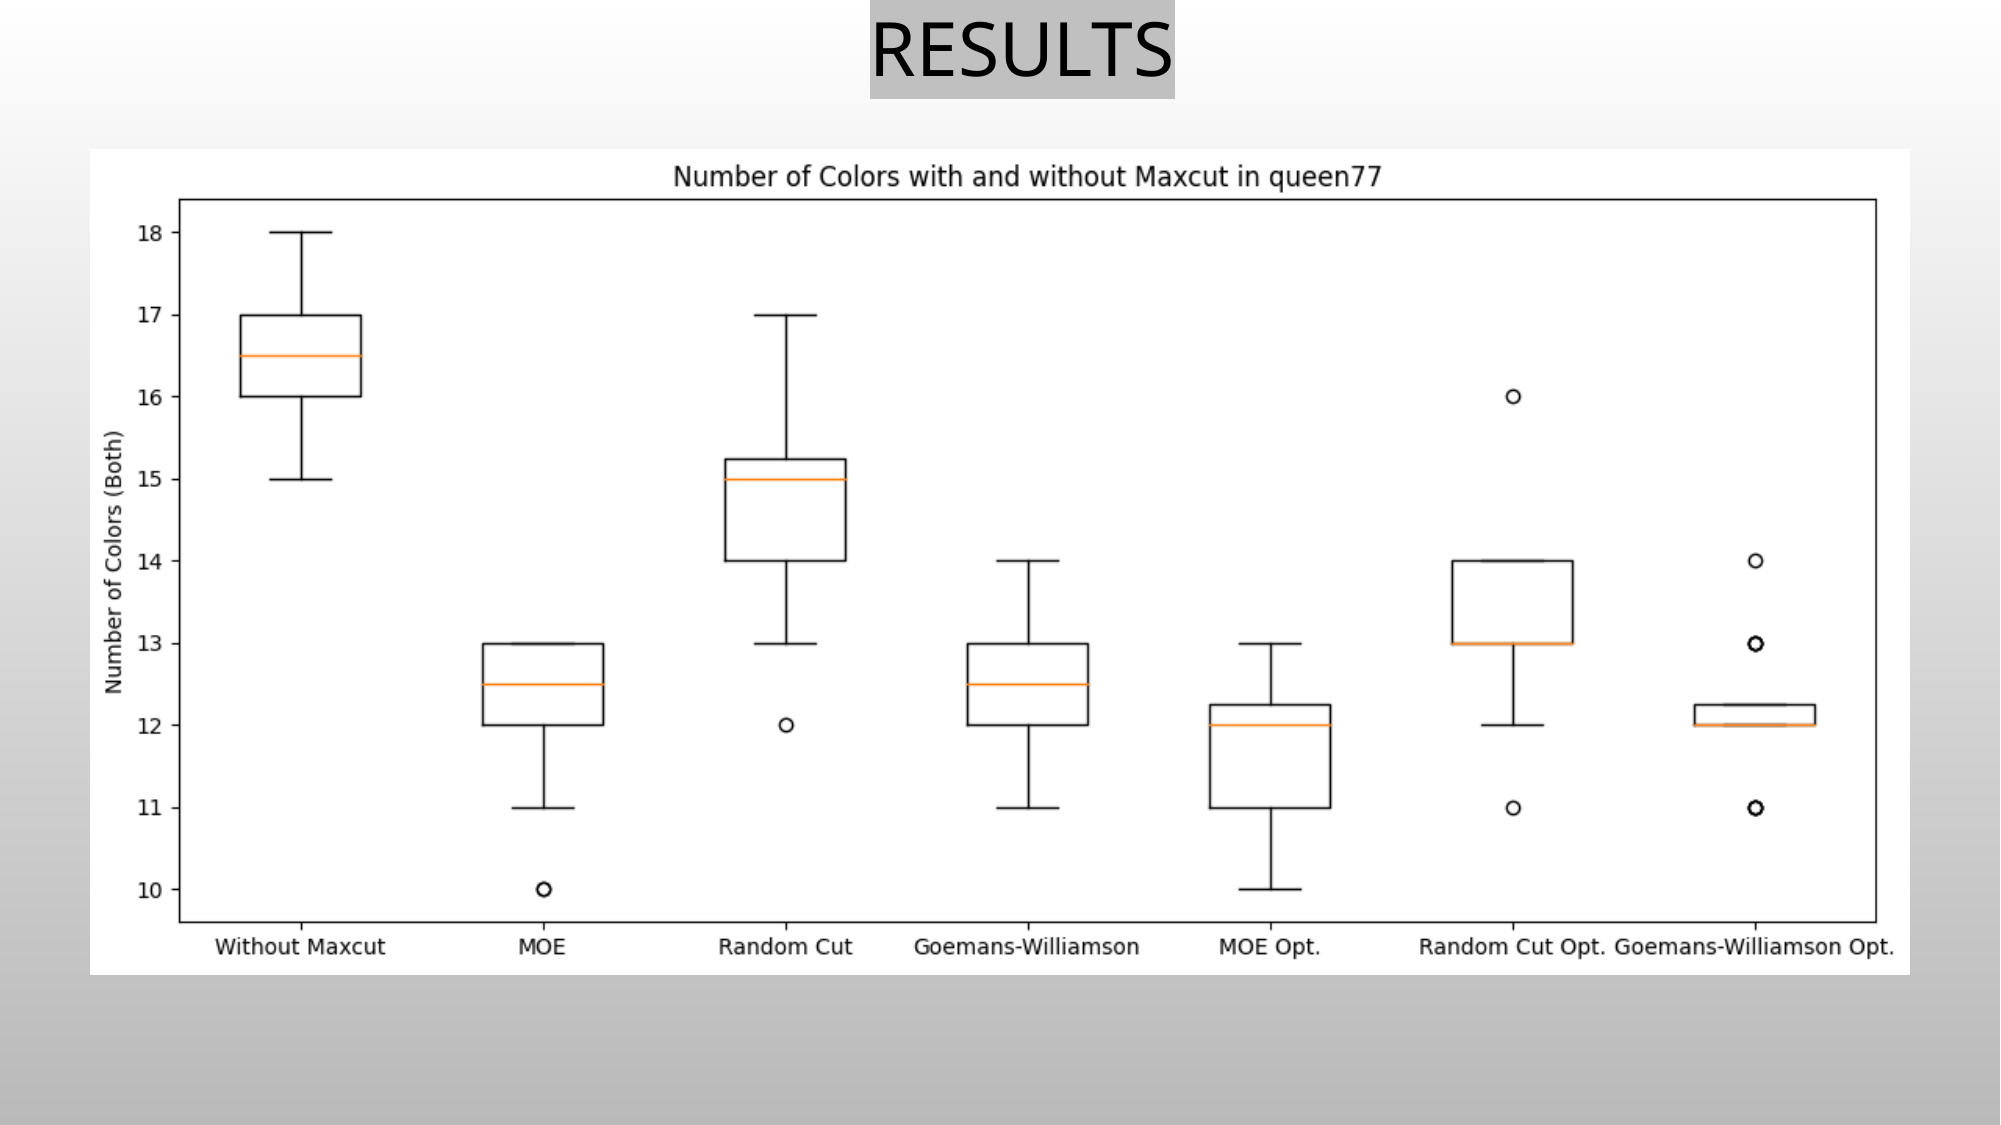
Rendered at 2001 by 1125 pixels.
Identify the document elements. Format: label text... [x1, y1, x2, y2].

title RESULTS [140, 0, 1905, 101]
picture [90, 149, 1910, 975]
